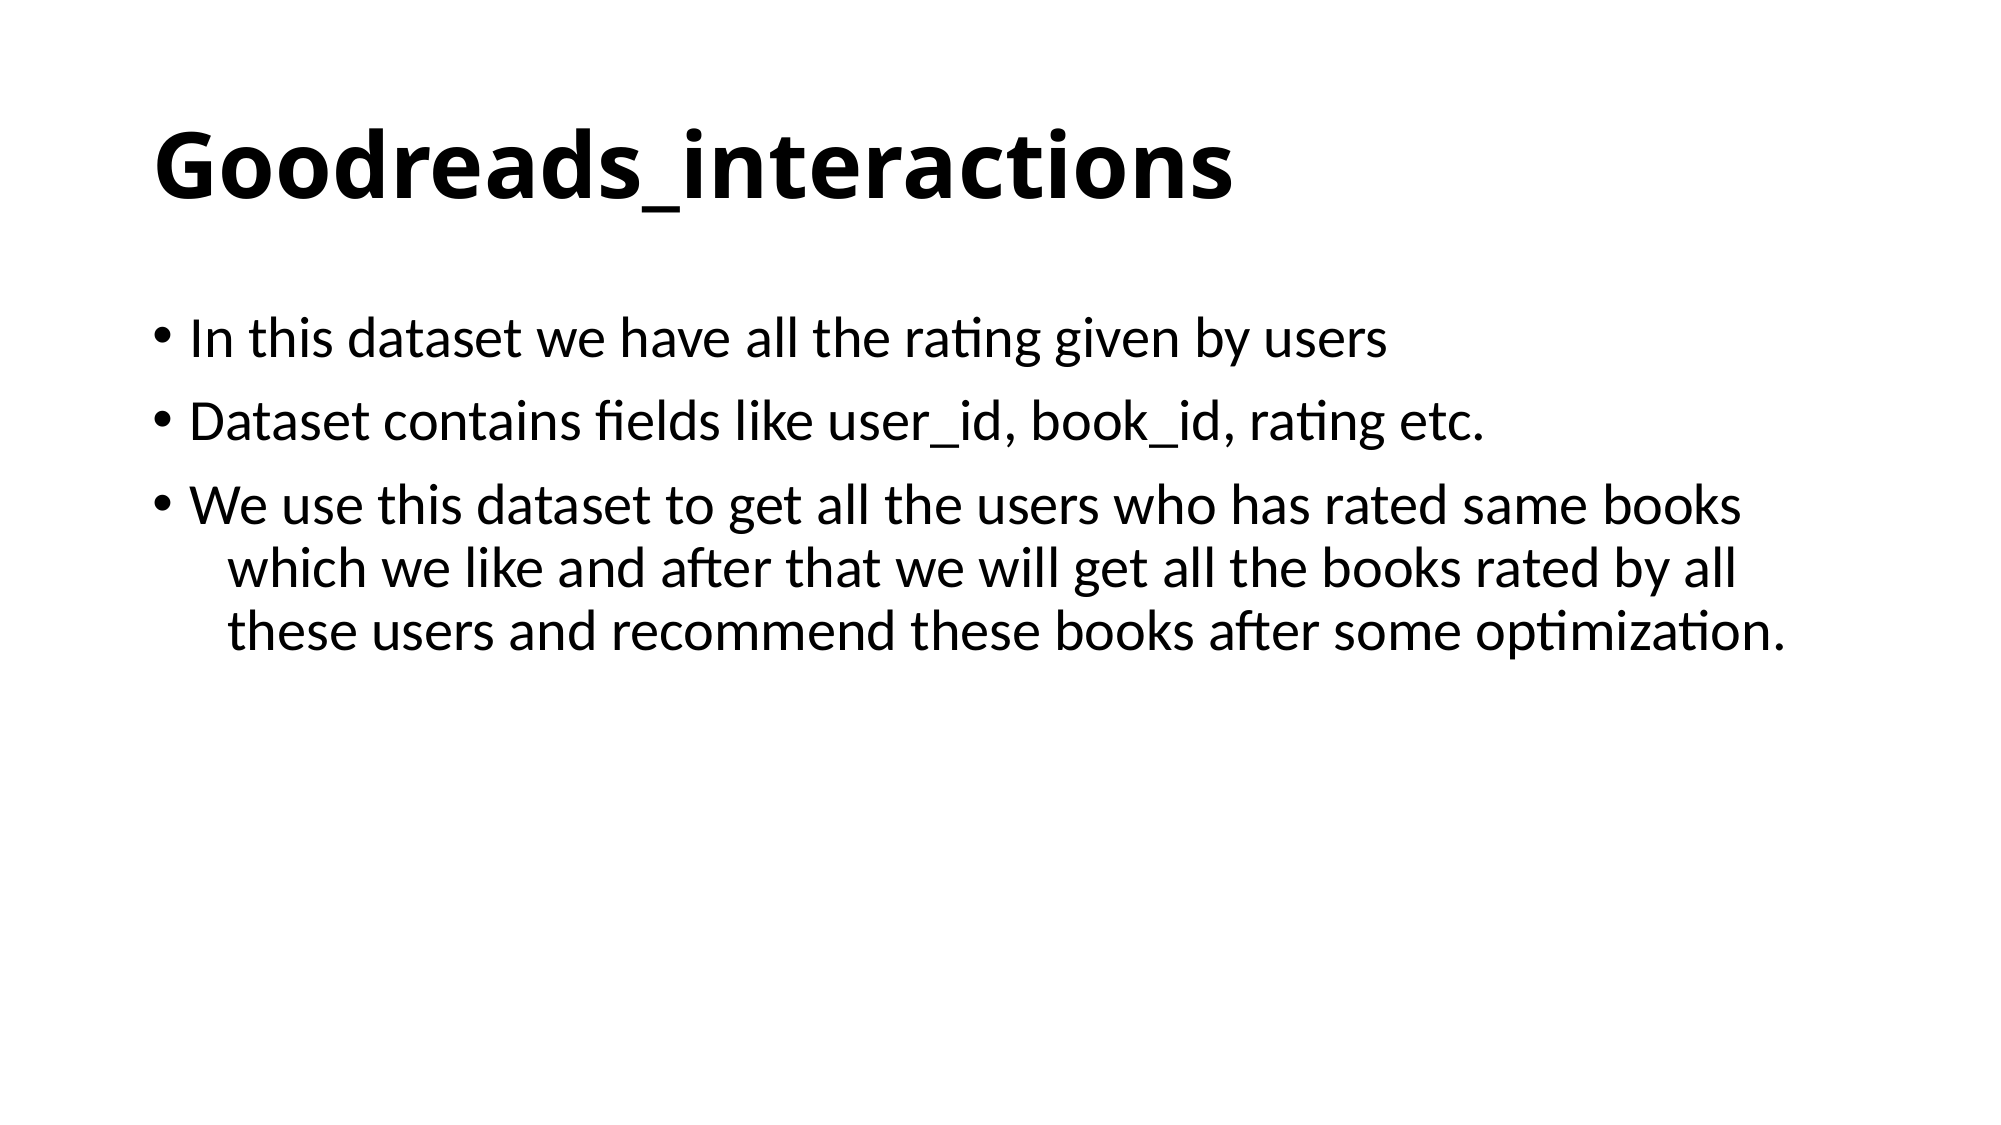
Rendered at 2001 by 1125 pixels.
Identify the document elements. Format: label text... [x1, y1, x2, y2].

title Goodreads_interactions [137, 59, 1863, 278]
list In this dataset we have all the rating given by users Dataset contains fields like user_id, book_id, rating etc. We use this dataset to get all the users who has rated same books which we like and after that we will get all the books rated by all these users and recommend these books after some optimization. [137, 299, 1863, 1014]
